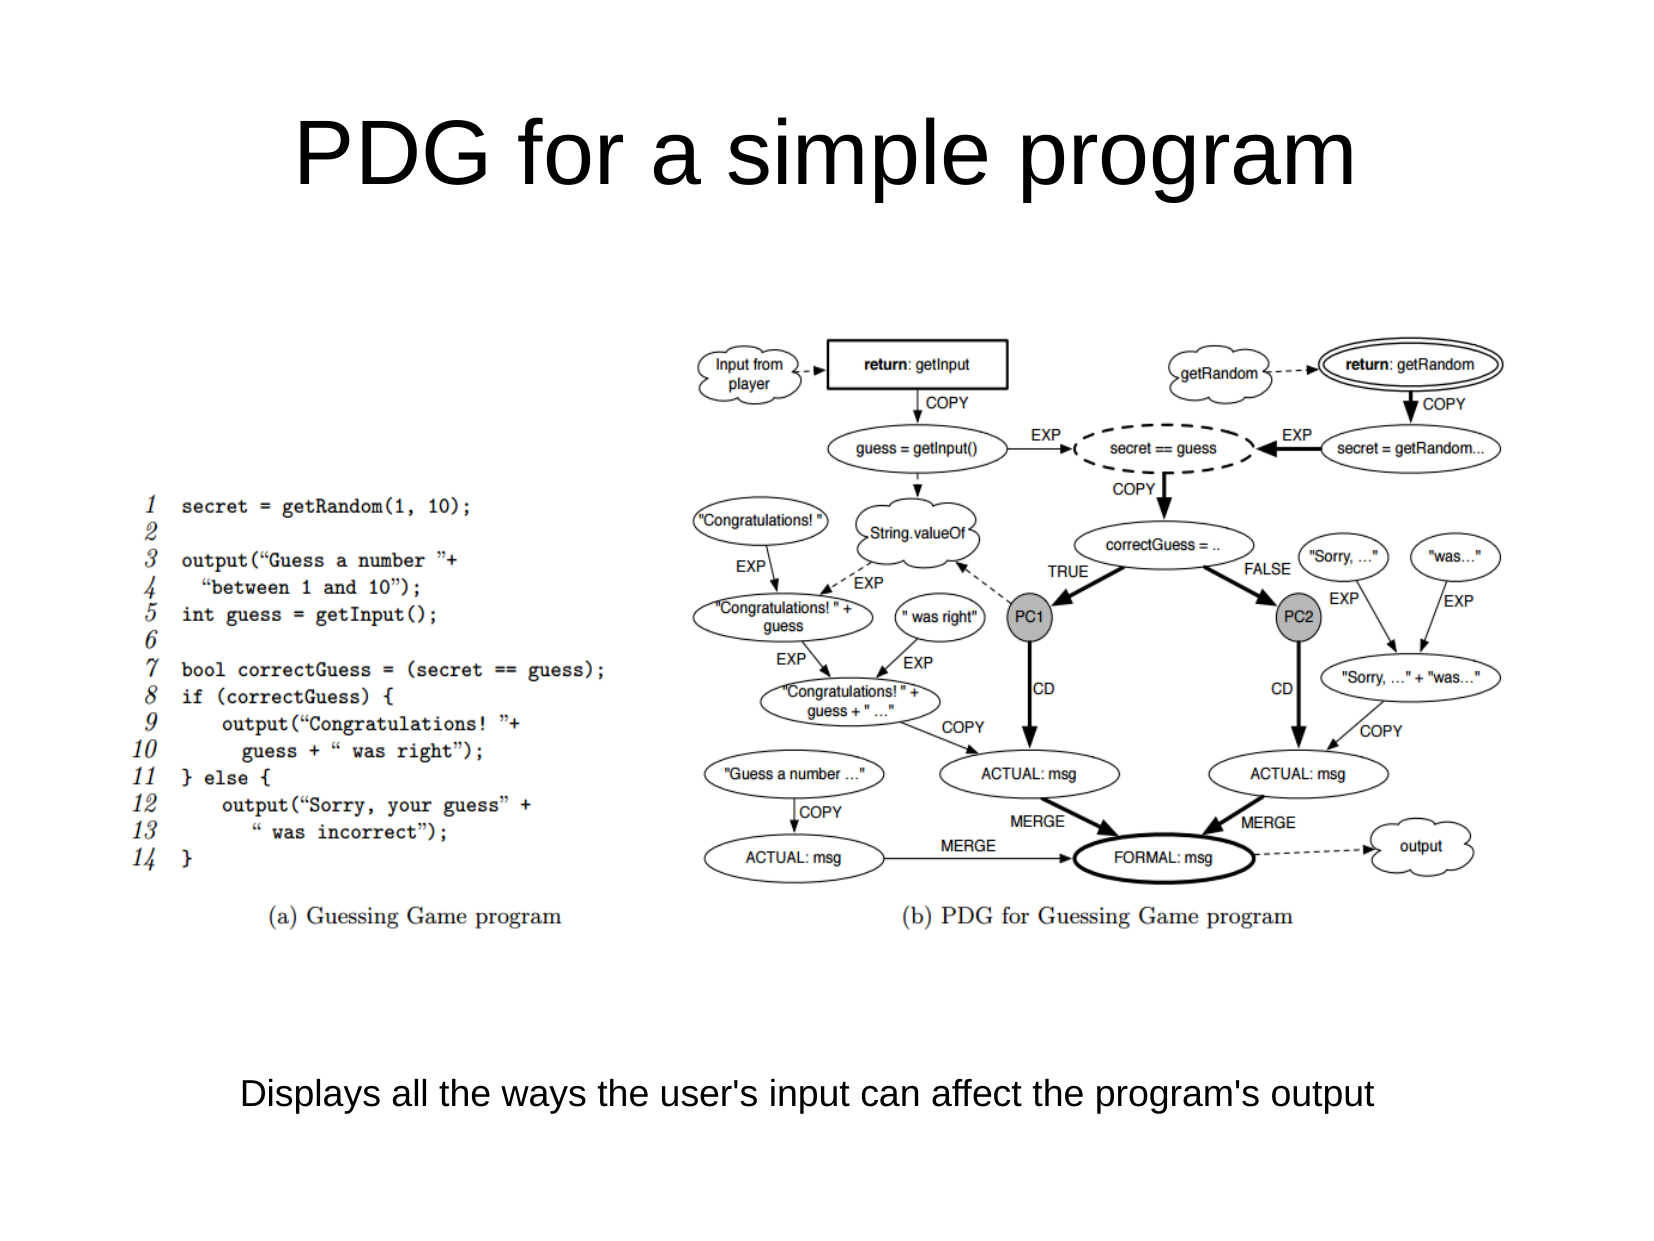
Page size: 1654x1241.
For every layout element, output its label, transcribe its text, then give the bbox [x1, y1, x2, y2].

text_box Displays all the ways the user's input can affect the program's output [225, 1065, 1391, 1122]
title PDG for a simple program [82, 49, 1571, 257]
picture [71, 254, 1561, 931]
